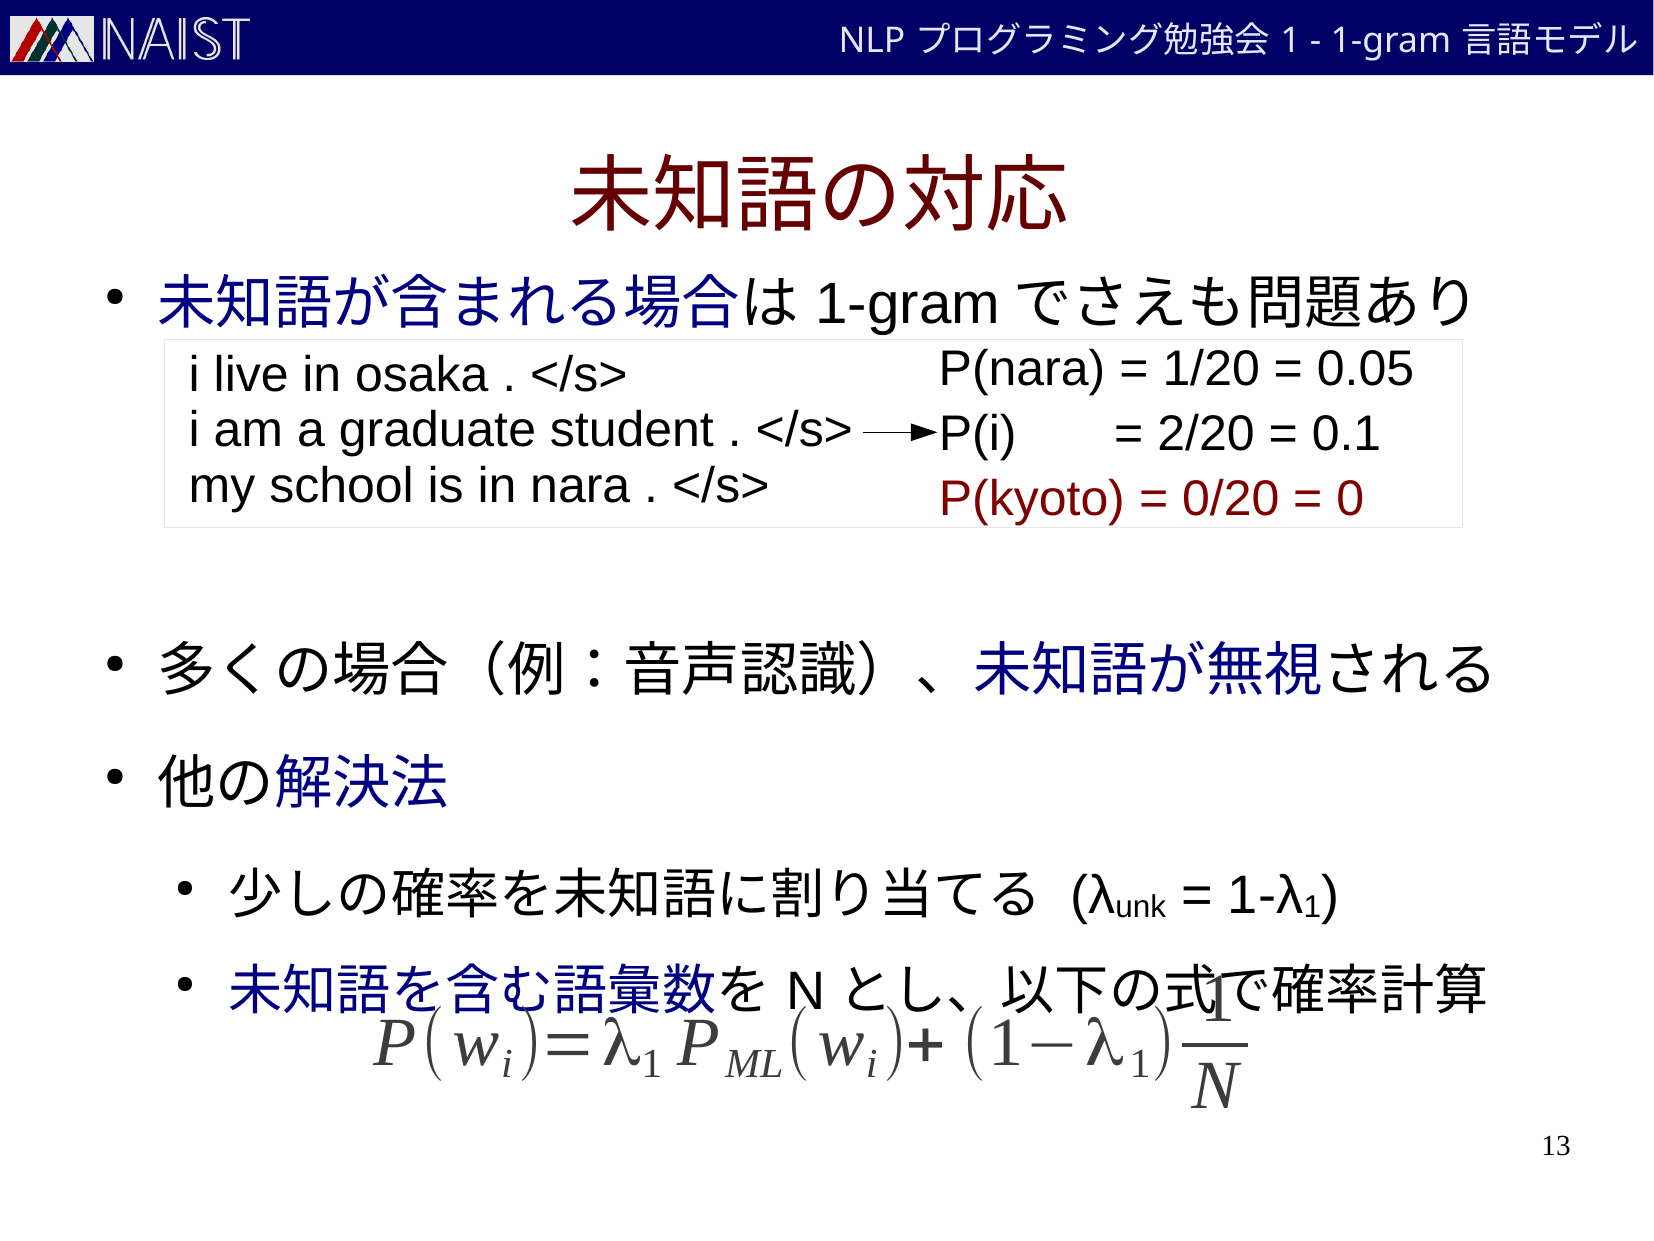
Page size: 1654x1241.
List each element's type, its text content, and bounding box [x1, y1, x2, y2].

title 未知語の対応 [75, 92, 1564, 285]
text_box P(i) = 2/20 = 0.1 [924, 398, 1397, 469]
text_box i live in osaka . </s> i am a graduate student . </s> my school is in nara . </s> [174, 340, 869, 521]
picture [102, 17, 251, 60]
chart [351, 961, 1270, 1126]
text_box P(nara) = 1/20 = 0.05 [924, 333, 1430, 404]
picture [10, 16, 94, 62]
text_box P(kyoto) = 0/20 = 0 [924, 463, 1380, 534]
list 未知語が含まれる場合は1-gramでさえも問題あり 多くの場合（例：音声認識）、未知語が無視される 他の解決法 少しの確率を未知語に割り当てる (λunk = 1-λ1) 未知語を含む語彙数をNとし、以下の式で確率計算 [86, 256, 1576, 892]
